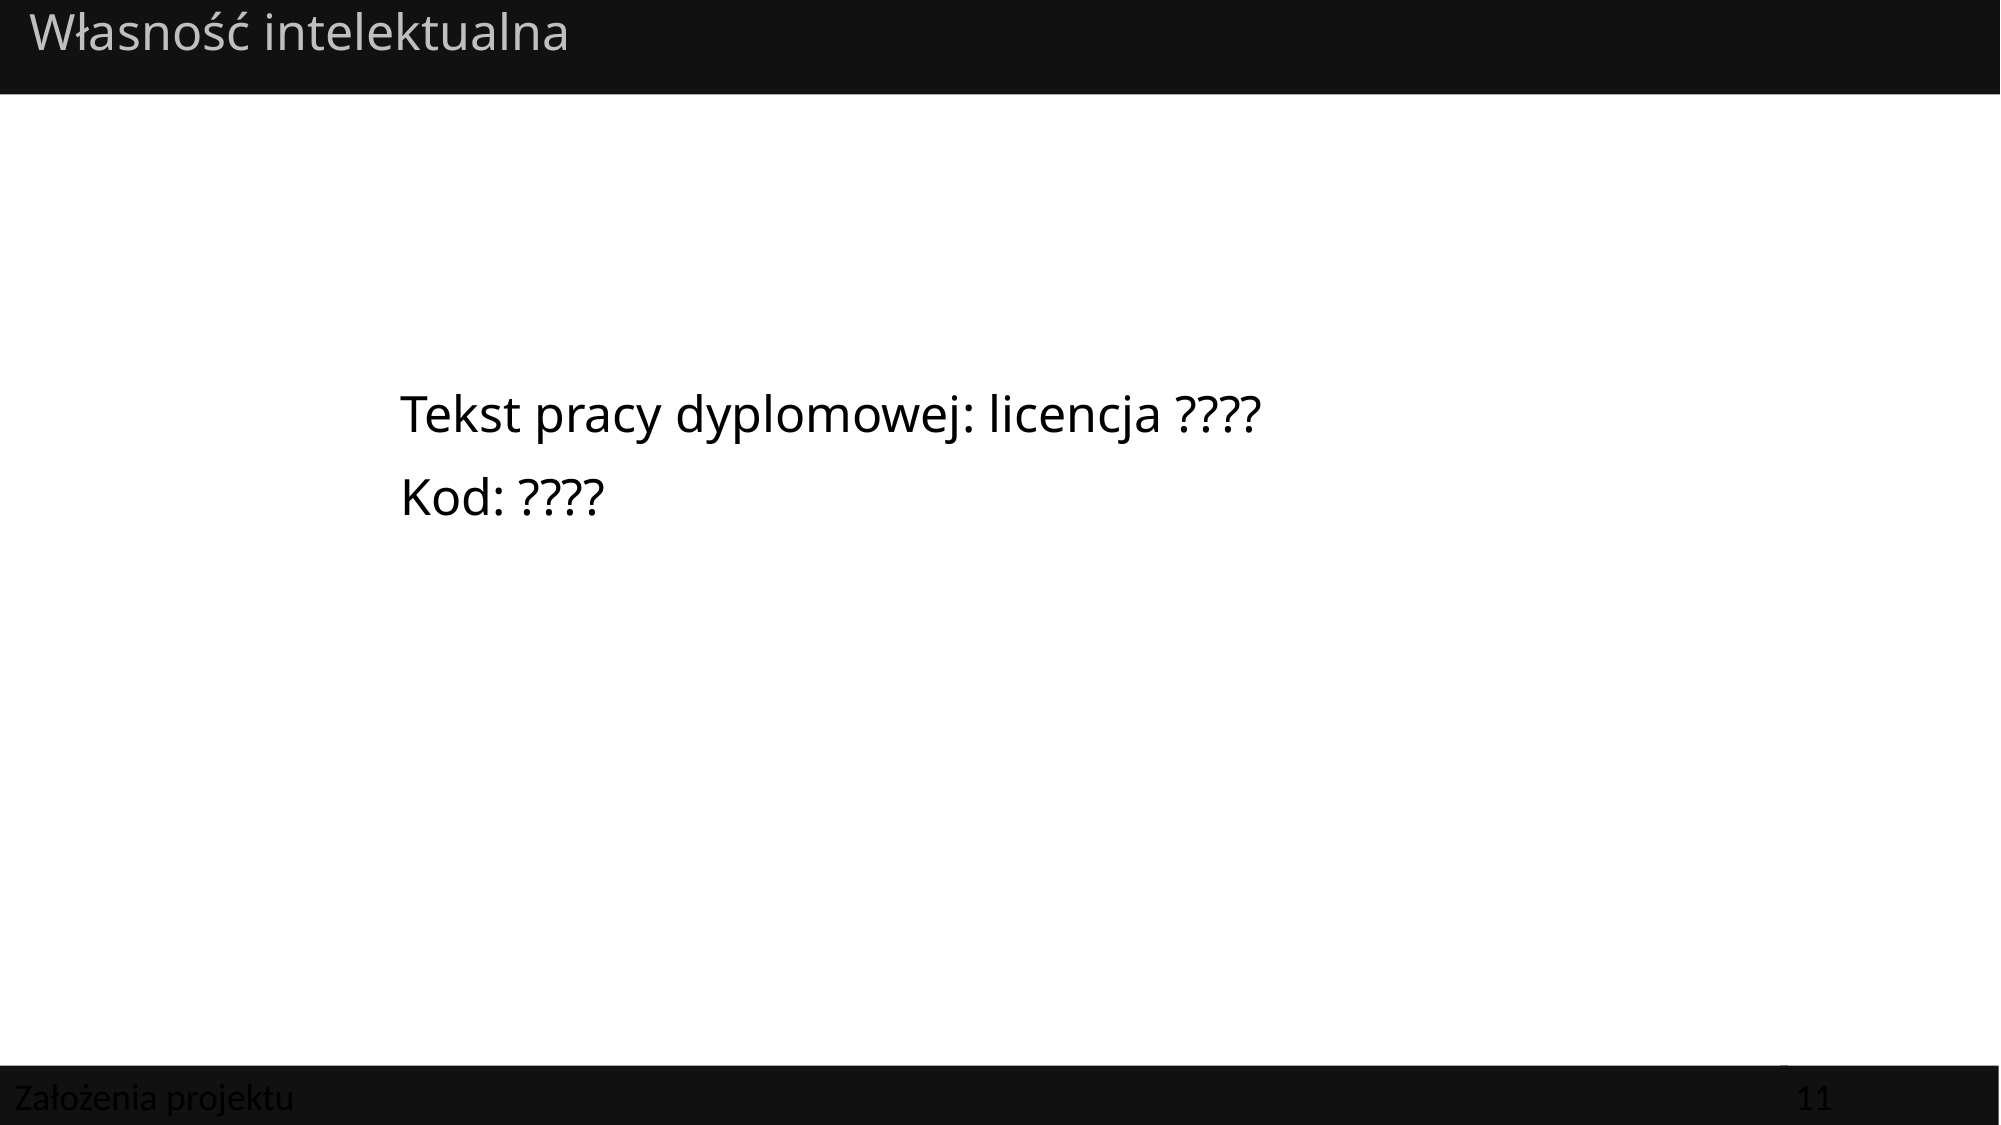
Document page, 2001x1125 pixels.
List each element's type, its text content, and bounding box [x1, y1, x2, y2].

list Tekst pracy dyplomowej: licencja ???? Kod: ???? [385, 381, 1673, 586]
title Własność intelektualna [0, 0, 2000, 95]
slide_number <number> [1780, 1065, 1999, 1125]
footer Założenia projektu [0, 1065, 1780, 1125]
